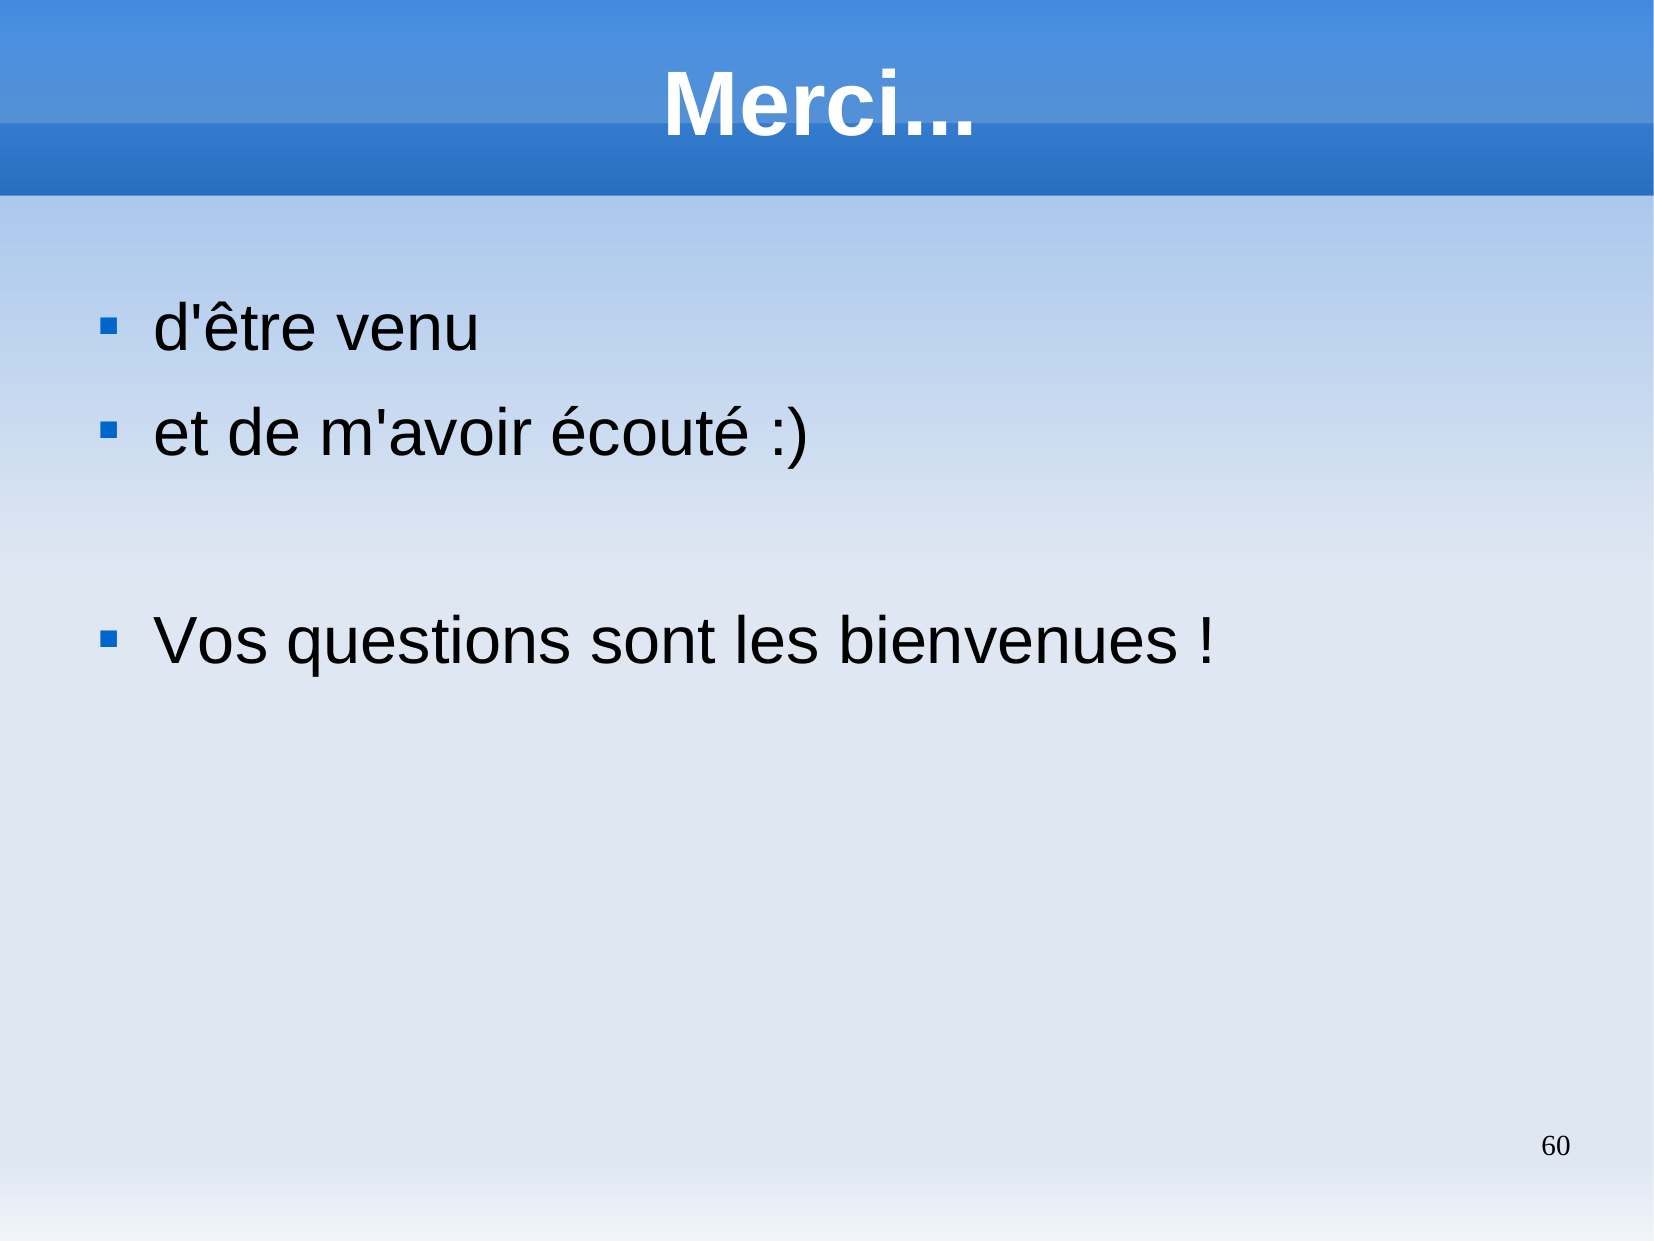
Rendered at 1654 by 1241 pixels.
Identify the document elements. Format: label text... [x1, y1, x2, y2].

title Merci... [76, 0, 1565, 208]
list d'être venu et de m'avoir écouté :) Vos questions sont les bienvenues ! [82, 290, 1571, 1109]
picture [0, 0, 1654, 1241]
